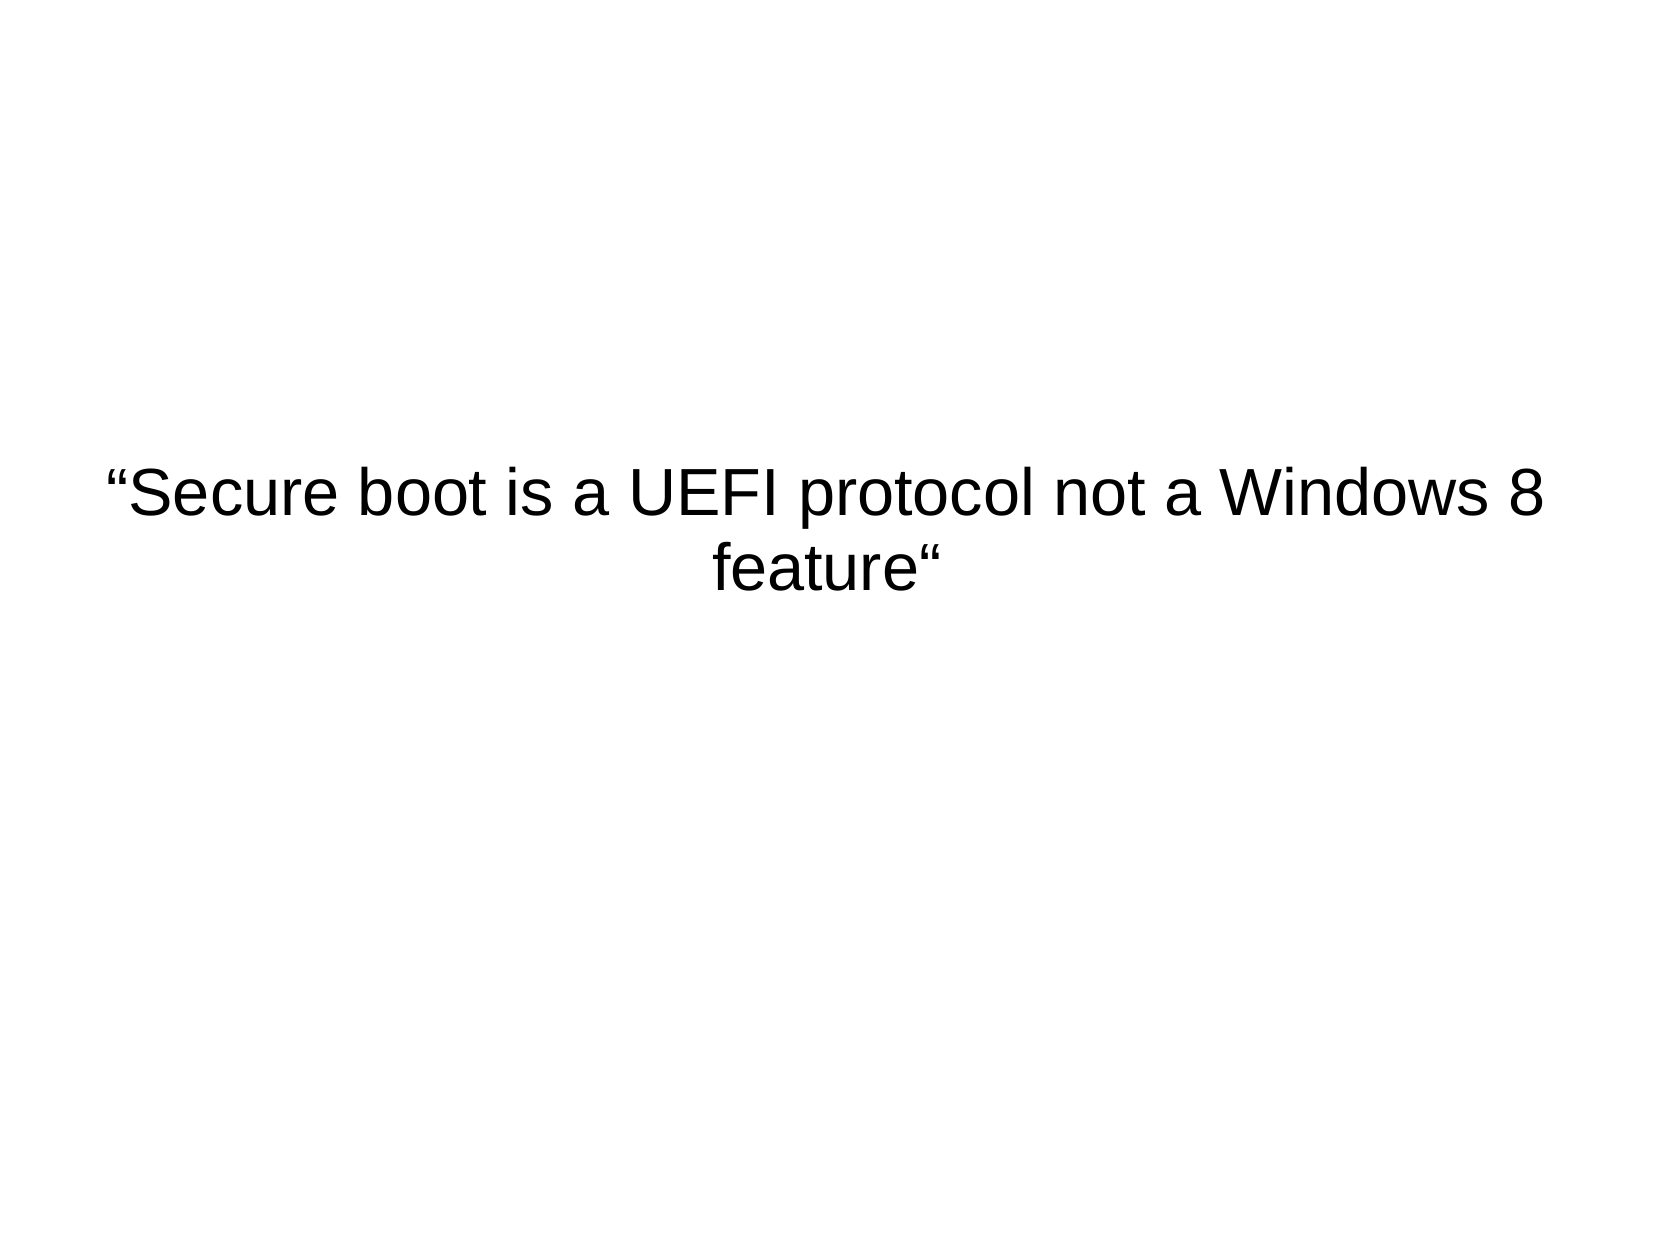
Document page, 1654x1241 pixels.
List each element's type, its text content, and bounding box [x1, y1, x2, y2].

subtitle “Secure boot is a UEFI protocol not a Windows 8 feature“ [82, 49, 1571, 1010]
